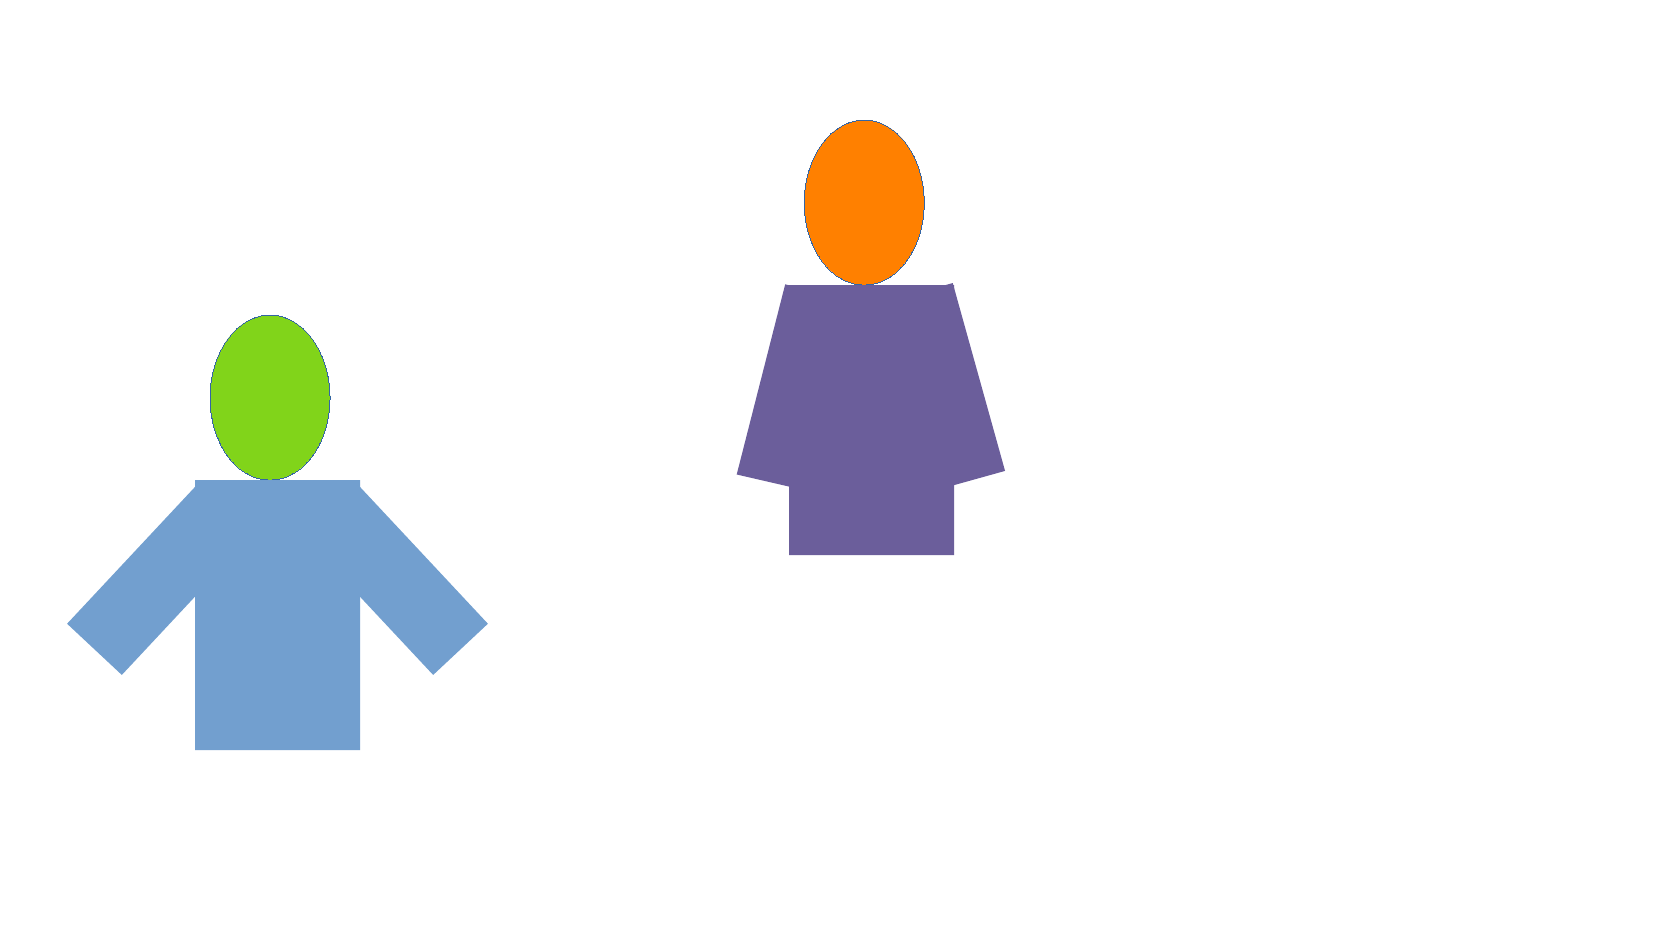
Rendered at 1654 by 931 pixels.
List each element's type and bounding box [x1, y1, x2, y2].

text_box [67, 315, 488, 751]
text_box [736, 120, 1006, 556]
